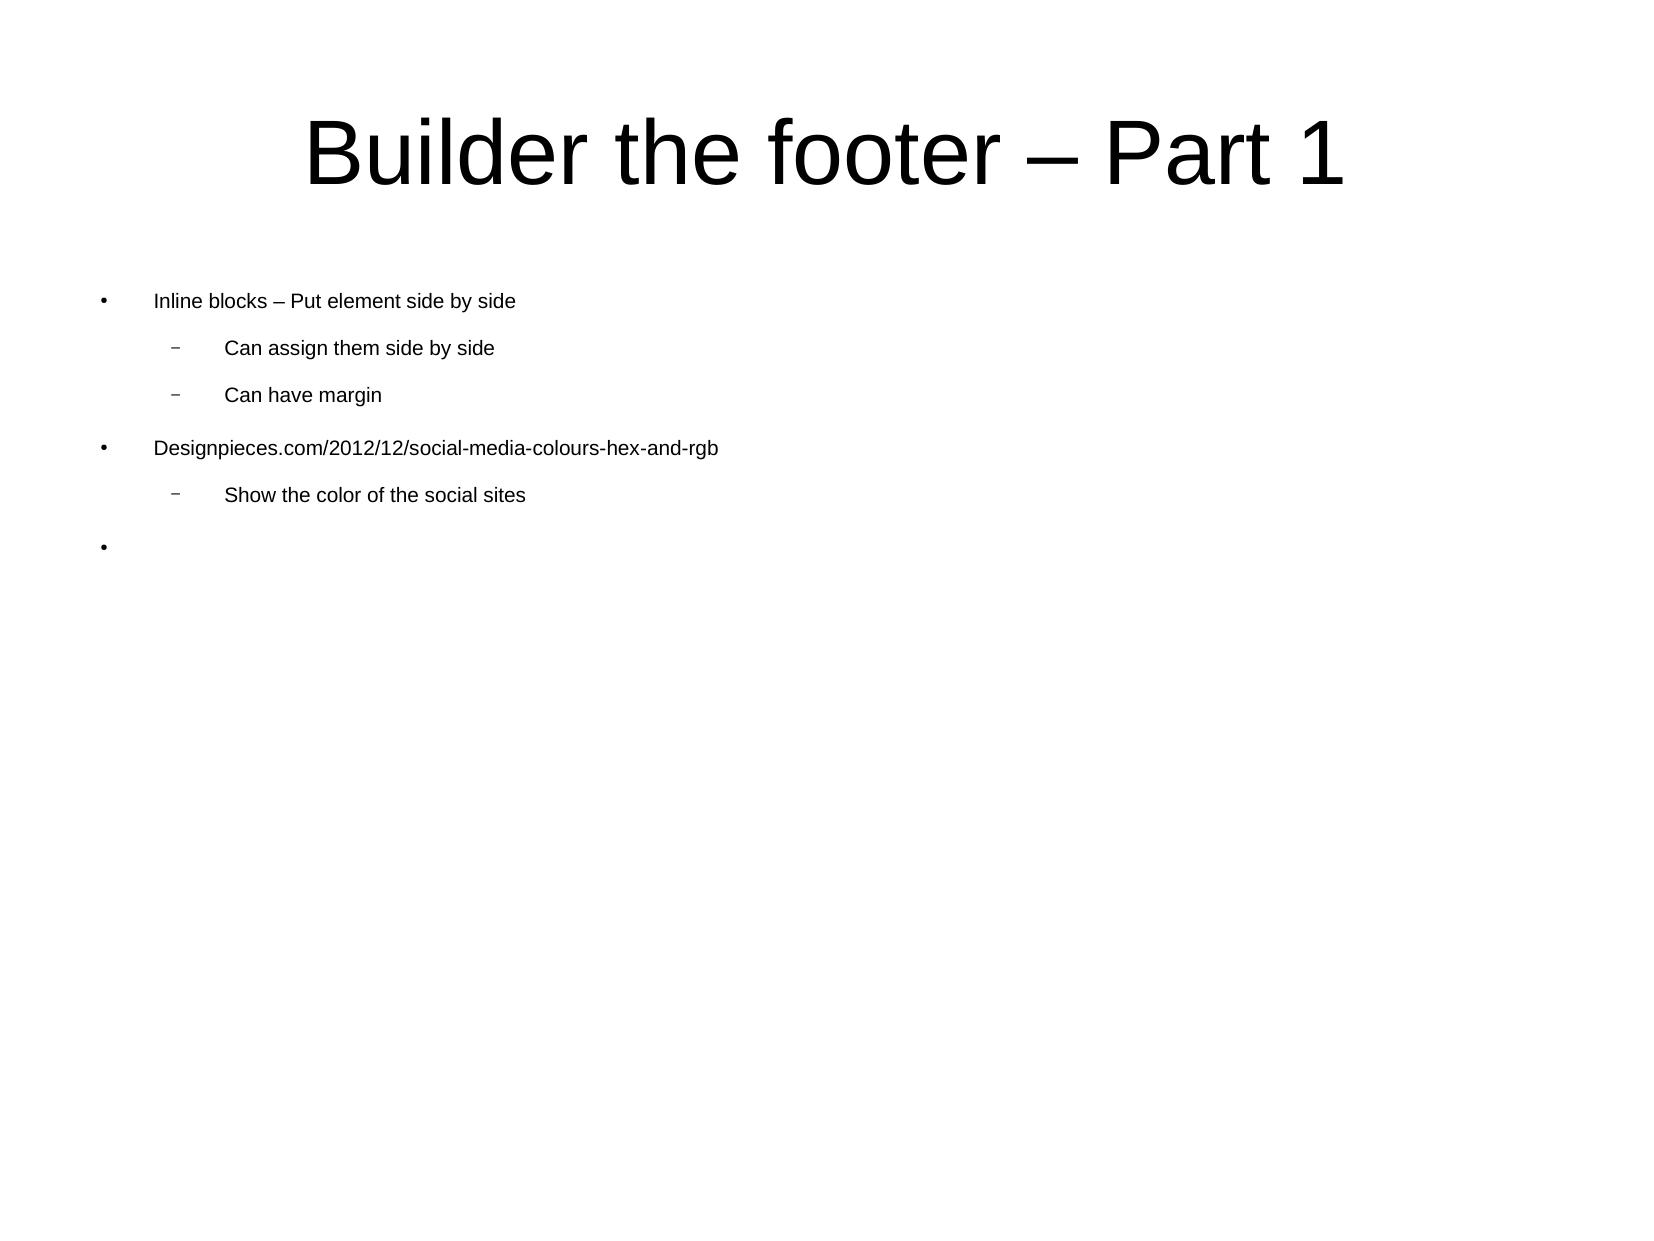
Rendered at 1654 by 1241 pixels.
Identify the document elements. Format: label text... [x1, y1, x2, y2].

title Builder the footer – Part 1 [82, 49, 1571, 257]
list Inline blocks – Put element side by side Can assign them side by side Can have margin Designpieces.com/2012/12/social-media-colours-hex-and-rgb Show the color of the social sites [82, 290, 1571, 1229]
